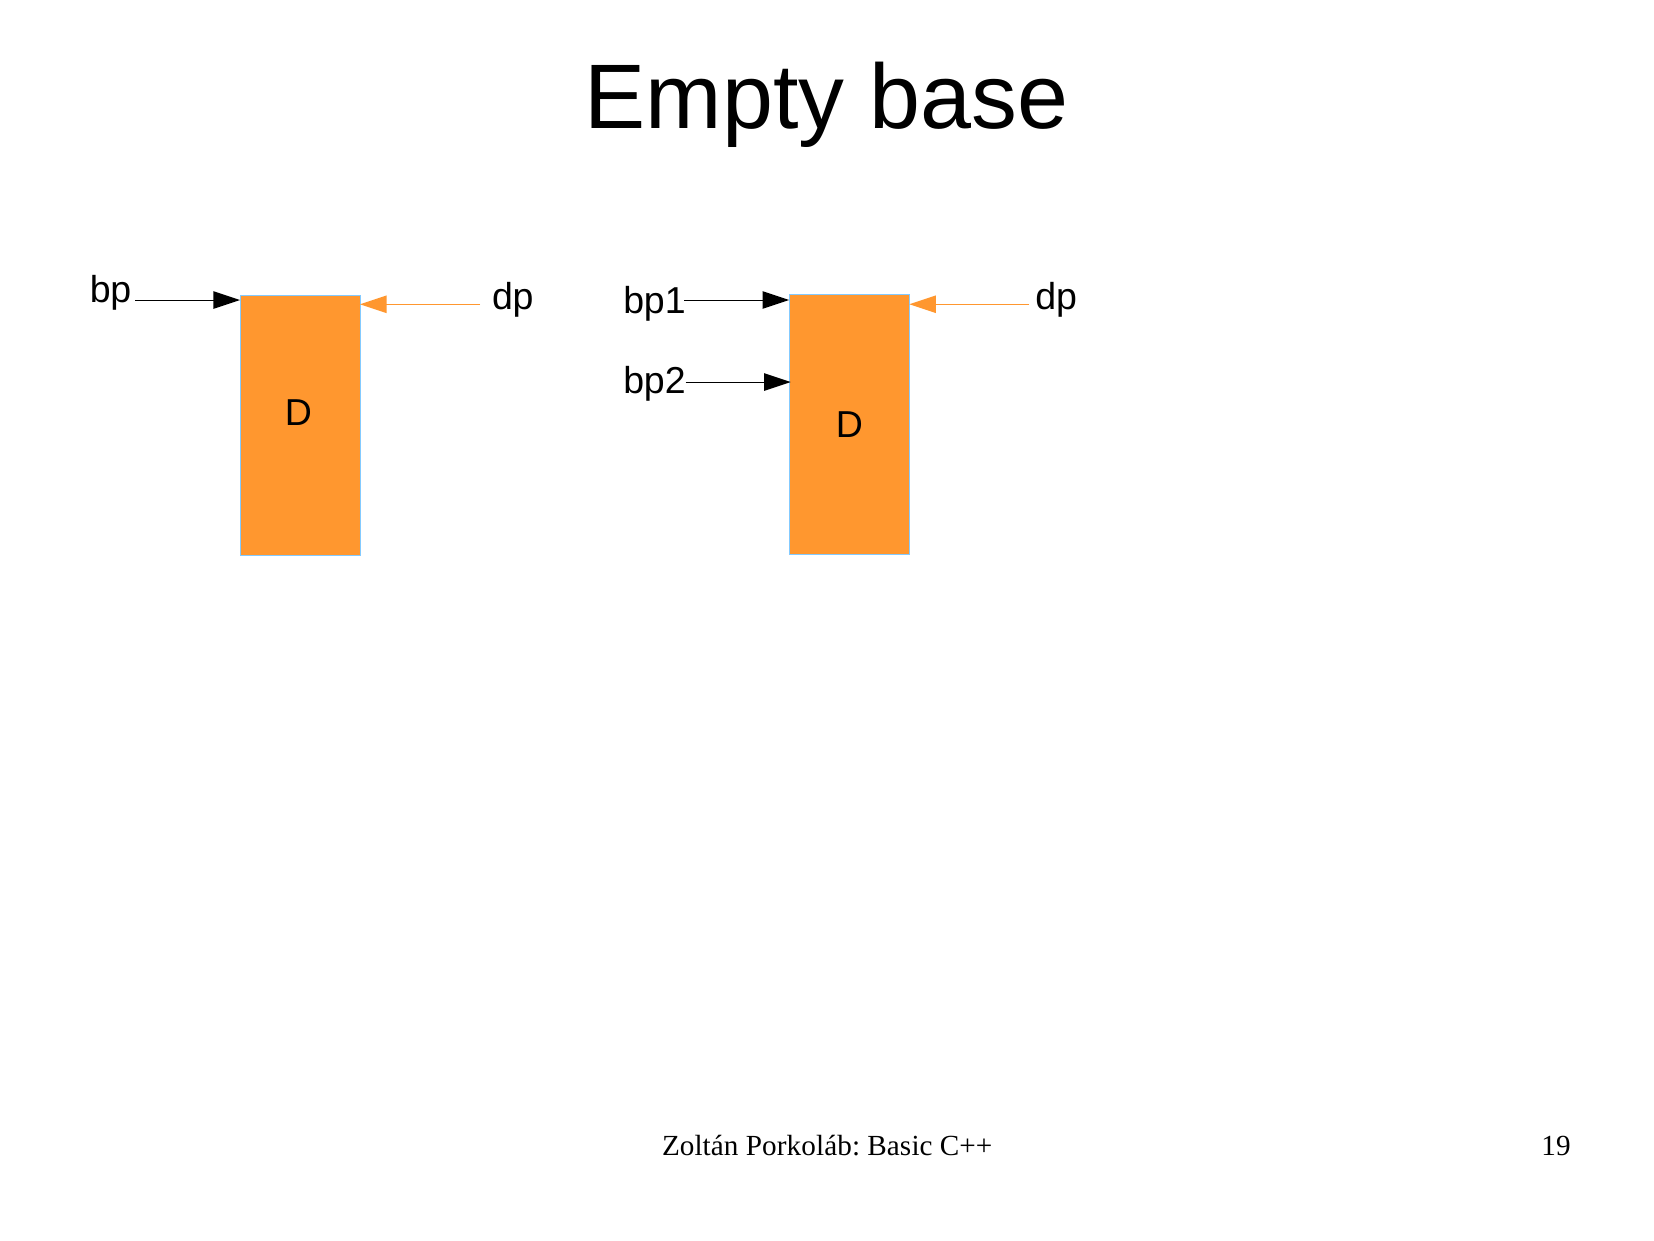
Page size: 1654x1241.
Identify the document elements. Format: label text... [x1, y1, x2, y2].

text_box dp [477, 268, 549, 345]
text_box D [789, 294, 910, 555]
text_box bp2 [608, 352, 714, 433]
text_box D [270, 384, 327, 460]
text_box bp [75, 260, 147, 337]
text_box dp [1020, 268, 1092, 345]
text_box bp1 [608, 272, 714, 352]
title Empty base [82, 0, 1571, 201]
text_box [240, 295, 361, 556]
